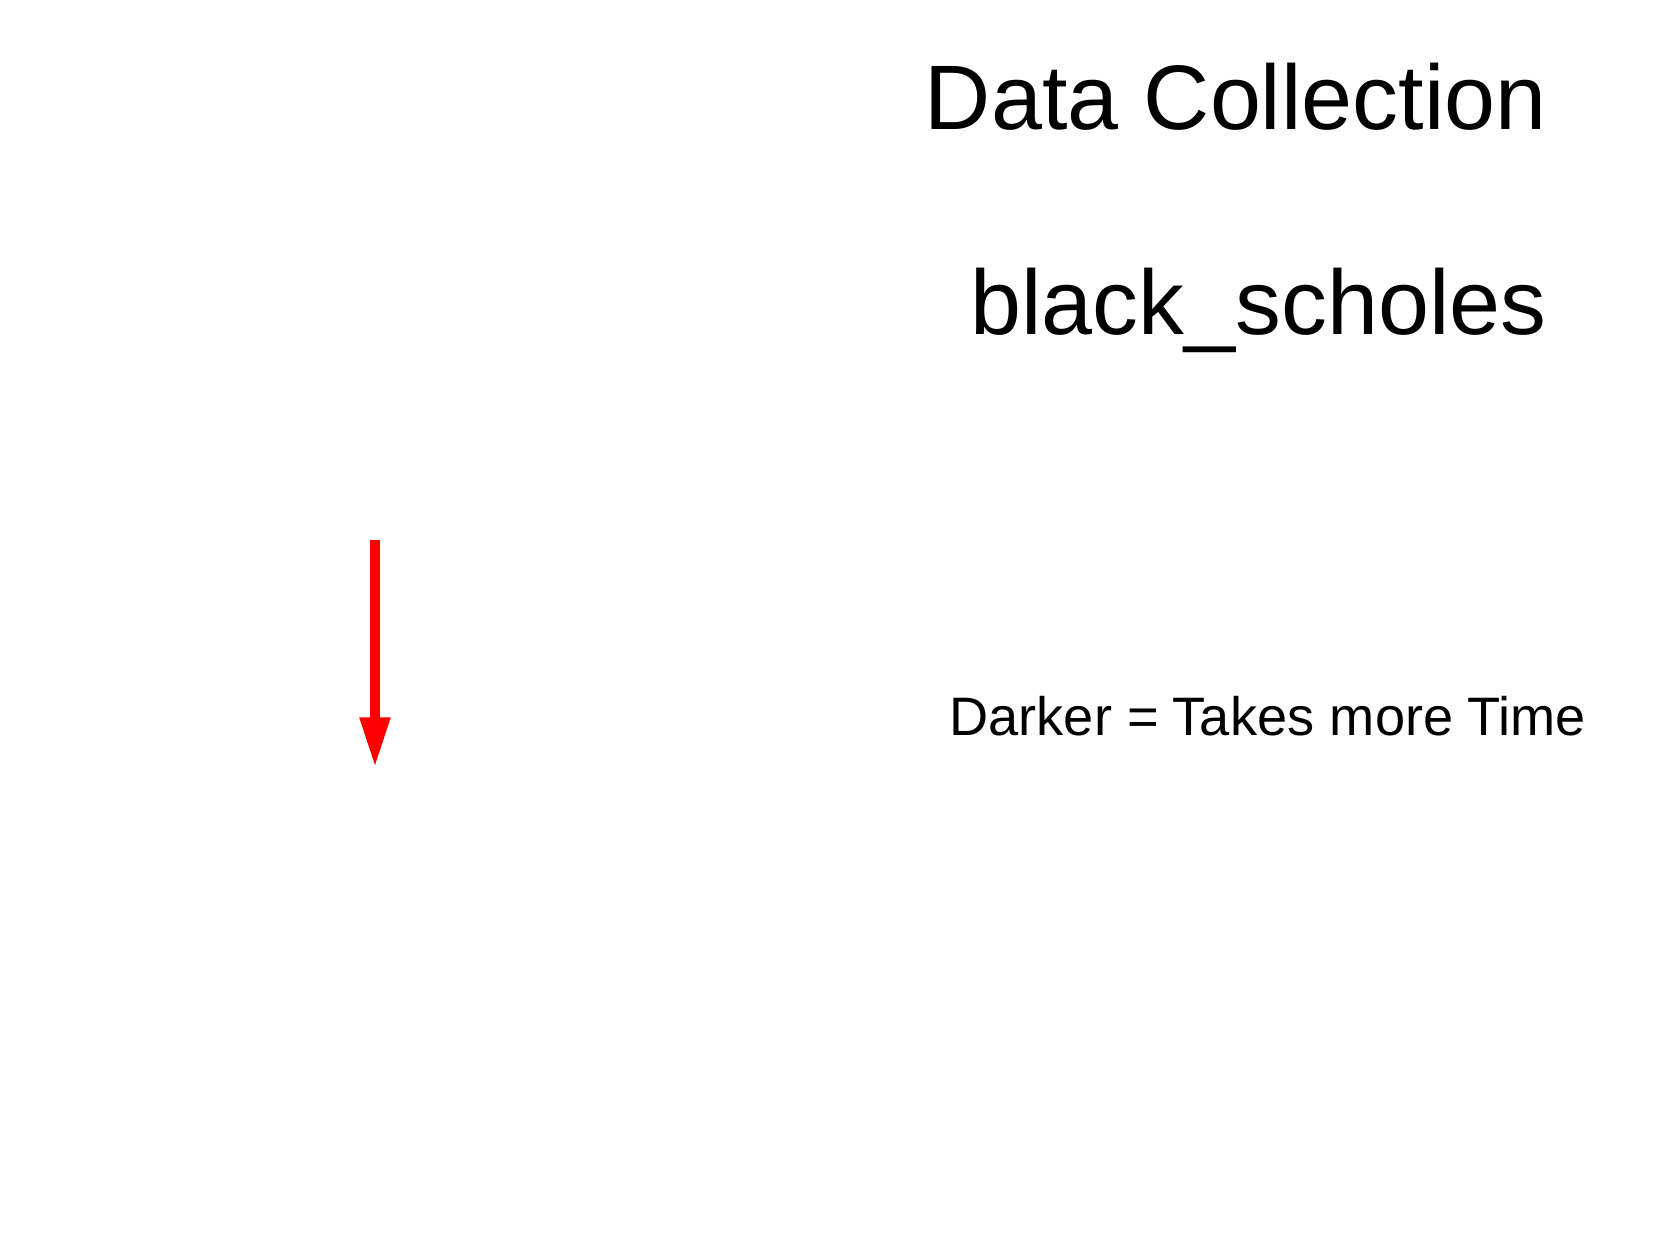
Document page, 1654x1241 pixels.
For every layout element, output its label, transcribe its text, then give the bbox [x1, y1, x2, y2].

title Data Collection black_scholes [59, 28, 1548, 373]
picture [205, 373, 1185, 1152]
text_box Darker = Takes more Time [934, 679, 1602, 746]
